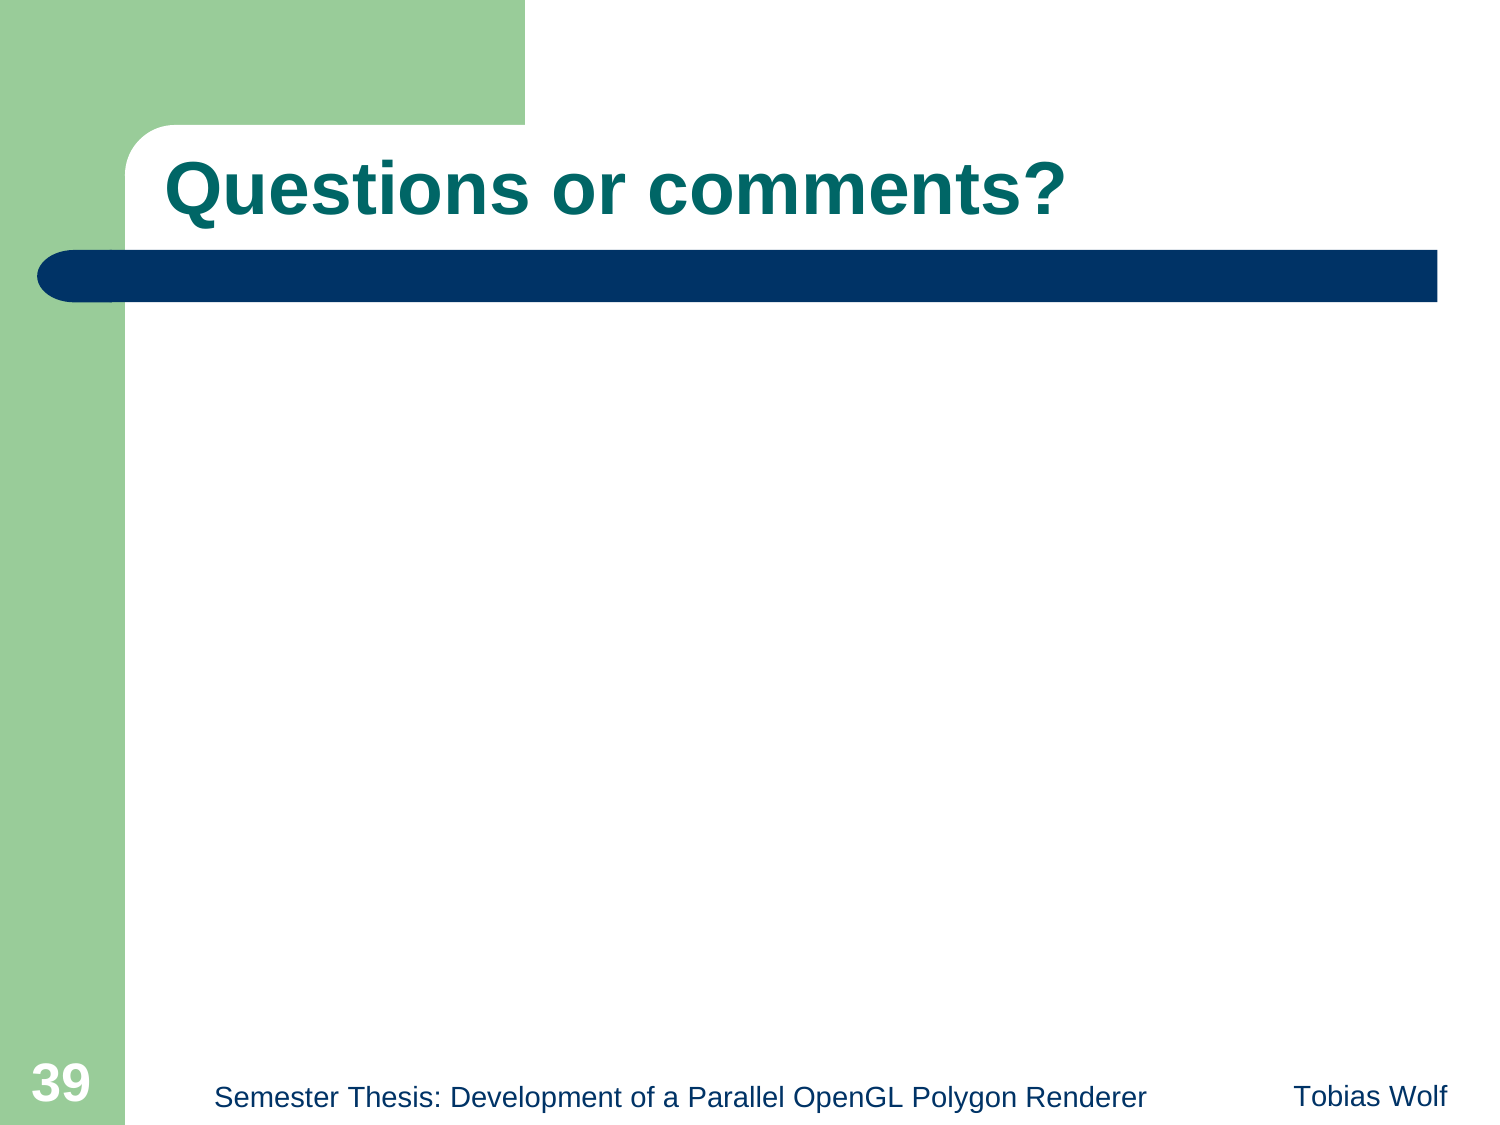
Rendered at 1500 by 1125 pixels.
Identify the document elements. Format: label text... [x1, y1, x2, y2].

title Questions or comments? [149, 124, 1463, 238]
